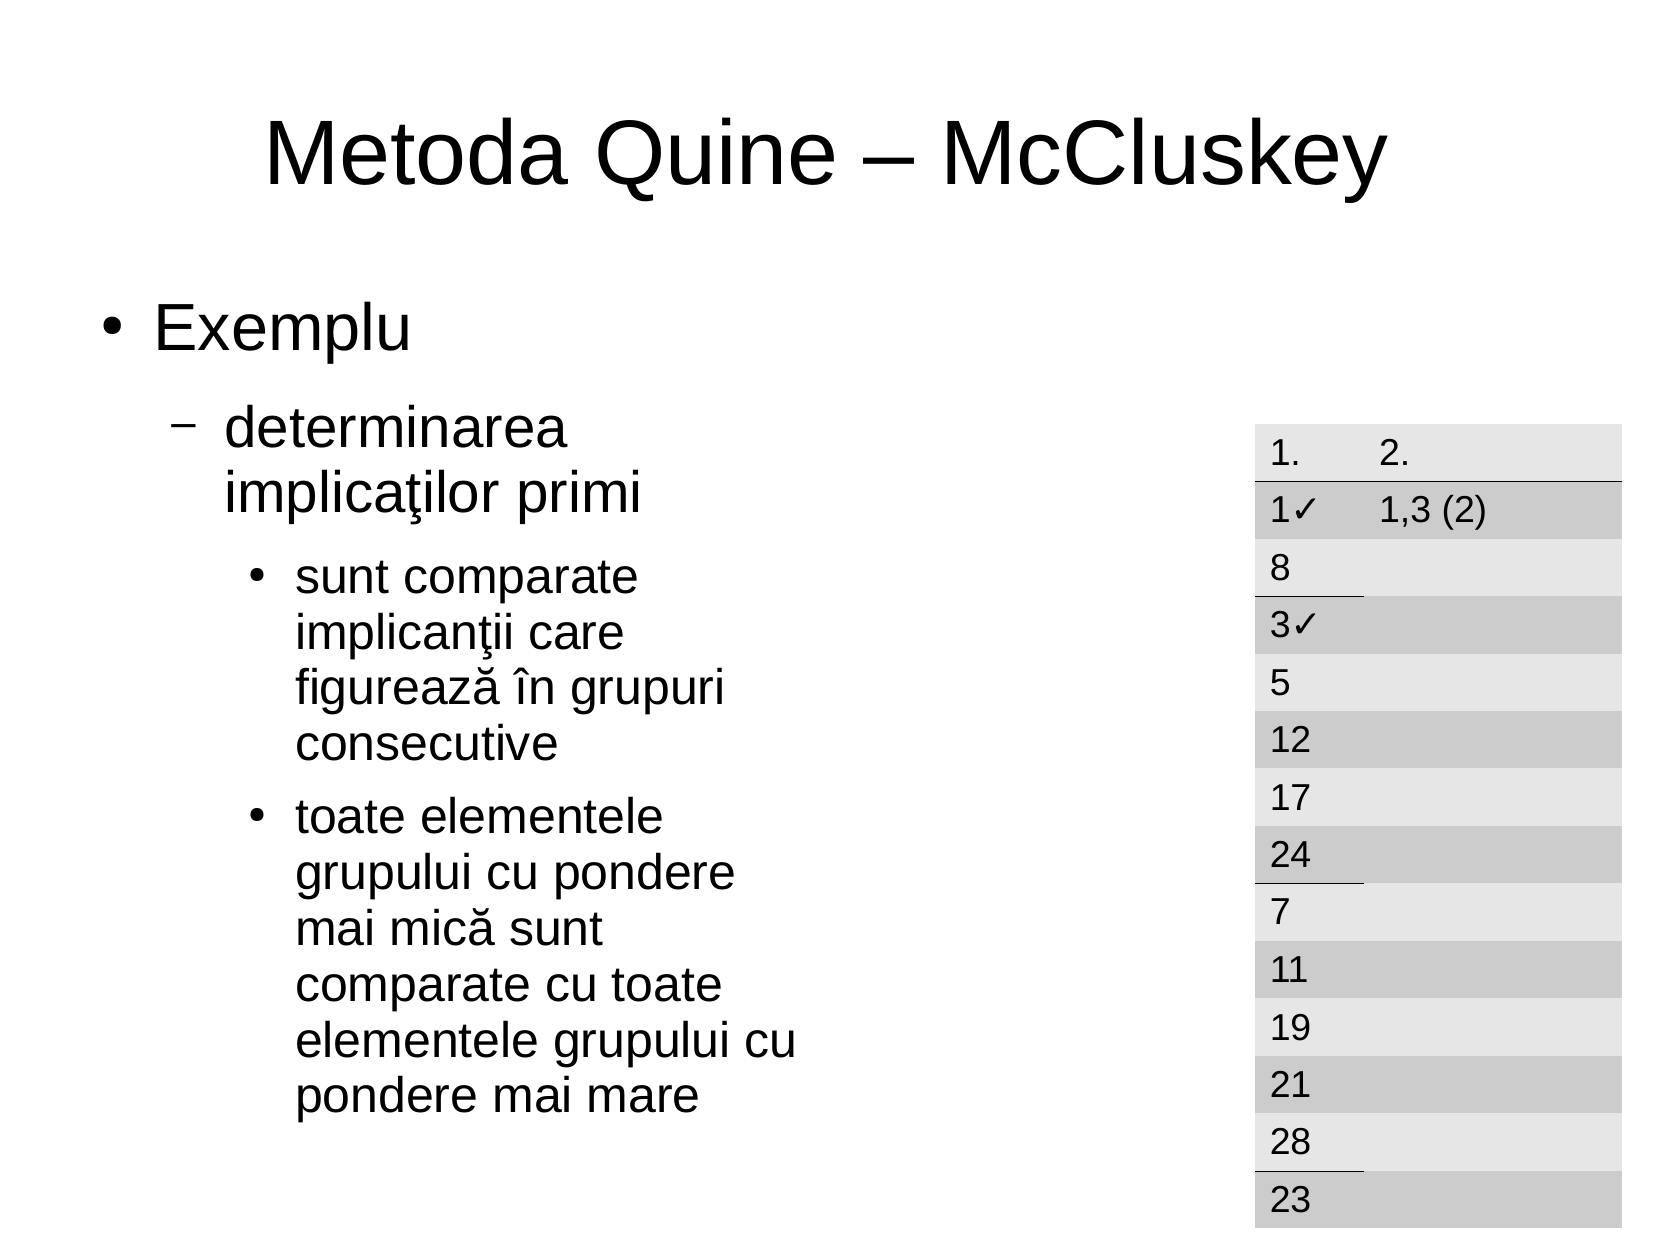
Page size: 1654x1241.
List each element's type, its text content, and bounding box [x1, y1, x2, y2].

table_header 2. [1364, 424, 1622, 481]
table_cell [1364, 883, 1622, 941]
table_cell 23 [1255, 1172, 1364, 1228]
table_cell [1364, 826, 1622, 883]
table_cell 21 [1255, 1056, 1364, 1113]
list Exemplu determinarea implicaţilor primi sunt comparate implicanţii care figurează în grupuri consecutive toate elementele grupului cu pondere mai mică sunt comparate cu toate elementele grupului cu pondere mai mare [82, 290, 809, 1124]
title Metoda Quine – McCluskey [82, 49, 1571, 257]
table_cell [1364, 1056, 1622, 1113]
table_cell 28 [1255, 1113, 1364, 1171]
table_cell 19 [1255, 998, 1364, 1056]
table_cell 12 [1255, 711, 1364, 768]
table_cell 8 [1255, 539, 1364, 596]
table_cell [1364, 711, 1622, 768]
table_cell 11 [1255, 941, 1364, 998]
table_cell 5 [1255, 654, 1364, 711]
table_cell [1364, 941, 1622, 998]
table_cell [1364, 768, 1622, 826]
table_cell [1364, 596, 1622, 654]
table_cell 7 [1255, 884, 1364, 941]
table_cell 1,3 (2) [1364, 482, 1622, 539]
table_cell 24 [1255, 826, 1364, 883]
table_cell [1364, 539, 1622, 596]
table_cell 1✓ [1255, 482, 1364, 539]
table_cell [1364, 1171, 1622, 1228]
table_cell 3✓ [1255, 597, 1364, 654]
table_header 1. [1255, 424, 1364, 481]
table_cell [1364, 654, 1622, 711]
table_cell [1364, 1113, 1622, 1171]
table_cell 17 [1255, 768, 1364, 826]
table_cell [1364, 998, 1622, 1056]
